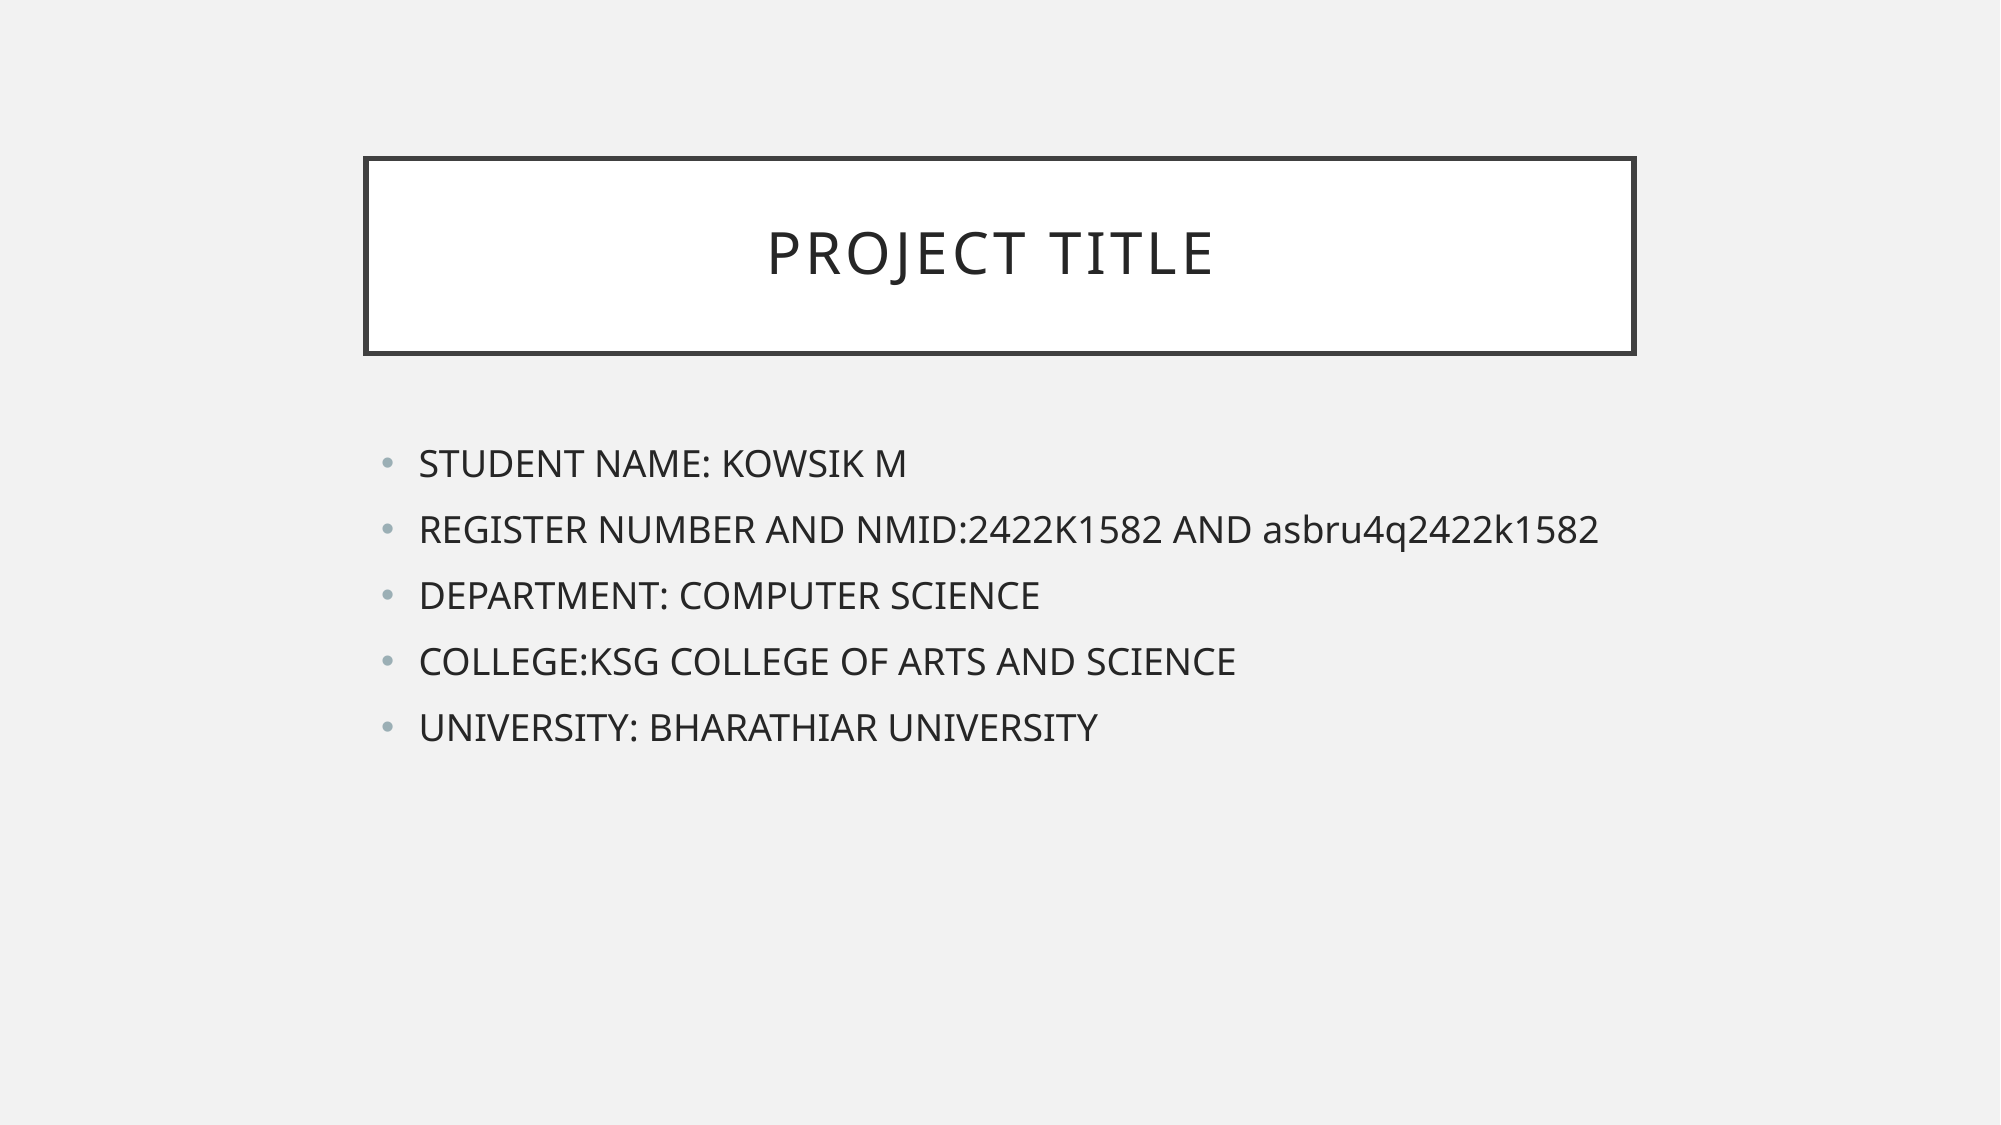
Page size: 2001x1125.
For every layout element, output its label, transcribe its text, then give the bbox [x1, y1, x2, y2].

list STUDENT NAME: KOWSIK M REGISTER NUMBER AND NMID:2422K1582 AND asbru4q2422k1582 DEPARTMENT: COMPUTER SCIENCE COLLEGE:KSG COLLEGE OF ARTS AND SCIENCE UNIVERSITY: BHARATHIAR UNIVERSITY [366, 432, 1634, 942]
title PROJECT TITLE [366, 158, 1634, 354]
